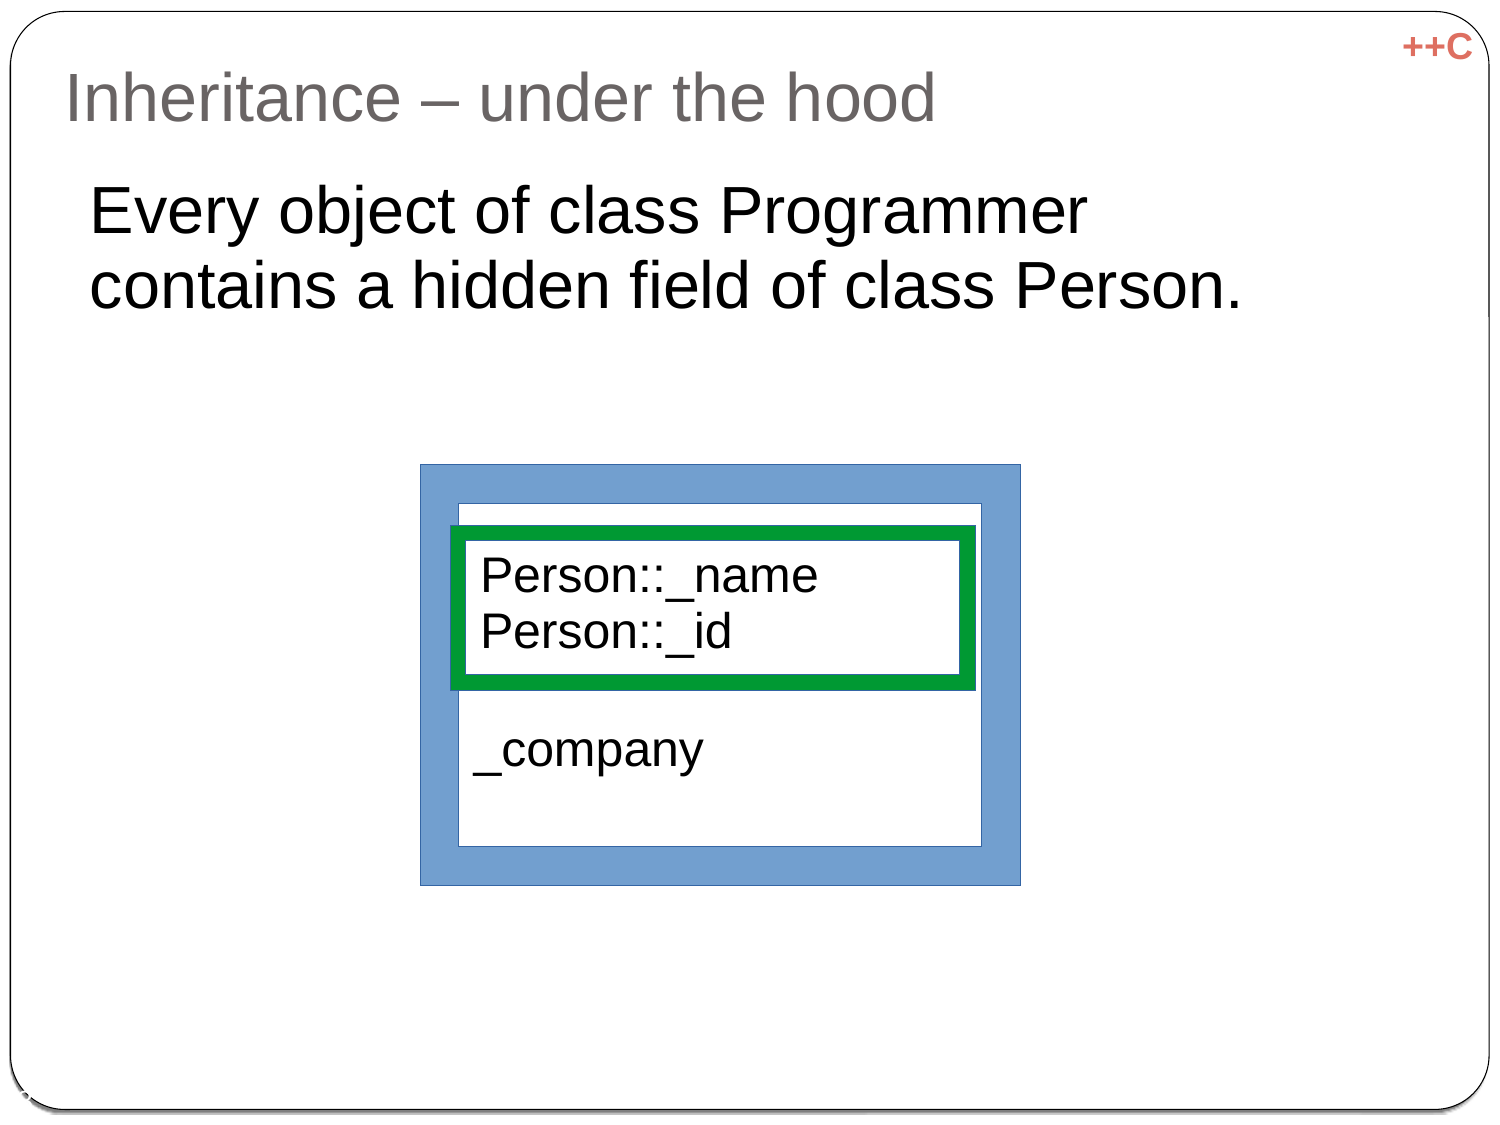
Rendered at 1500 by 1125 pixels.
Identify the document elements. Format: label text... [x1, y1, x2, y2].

text_box Every object of class Programmer contains a hidden field of class Person. [75, 165, 1381, 330]
slide_number <number> [0, 1074, 50, 1125]
title Inheritance – under the hood [50, 45, 1450, 150]
text_box _company [420, 464, 1021, 886]
text_box Person::_name Person::_id [450, 525, 976, 691]
